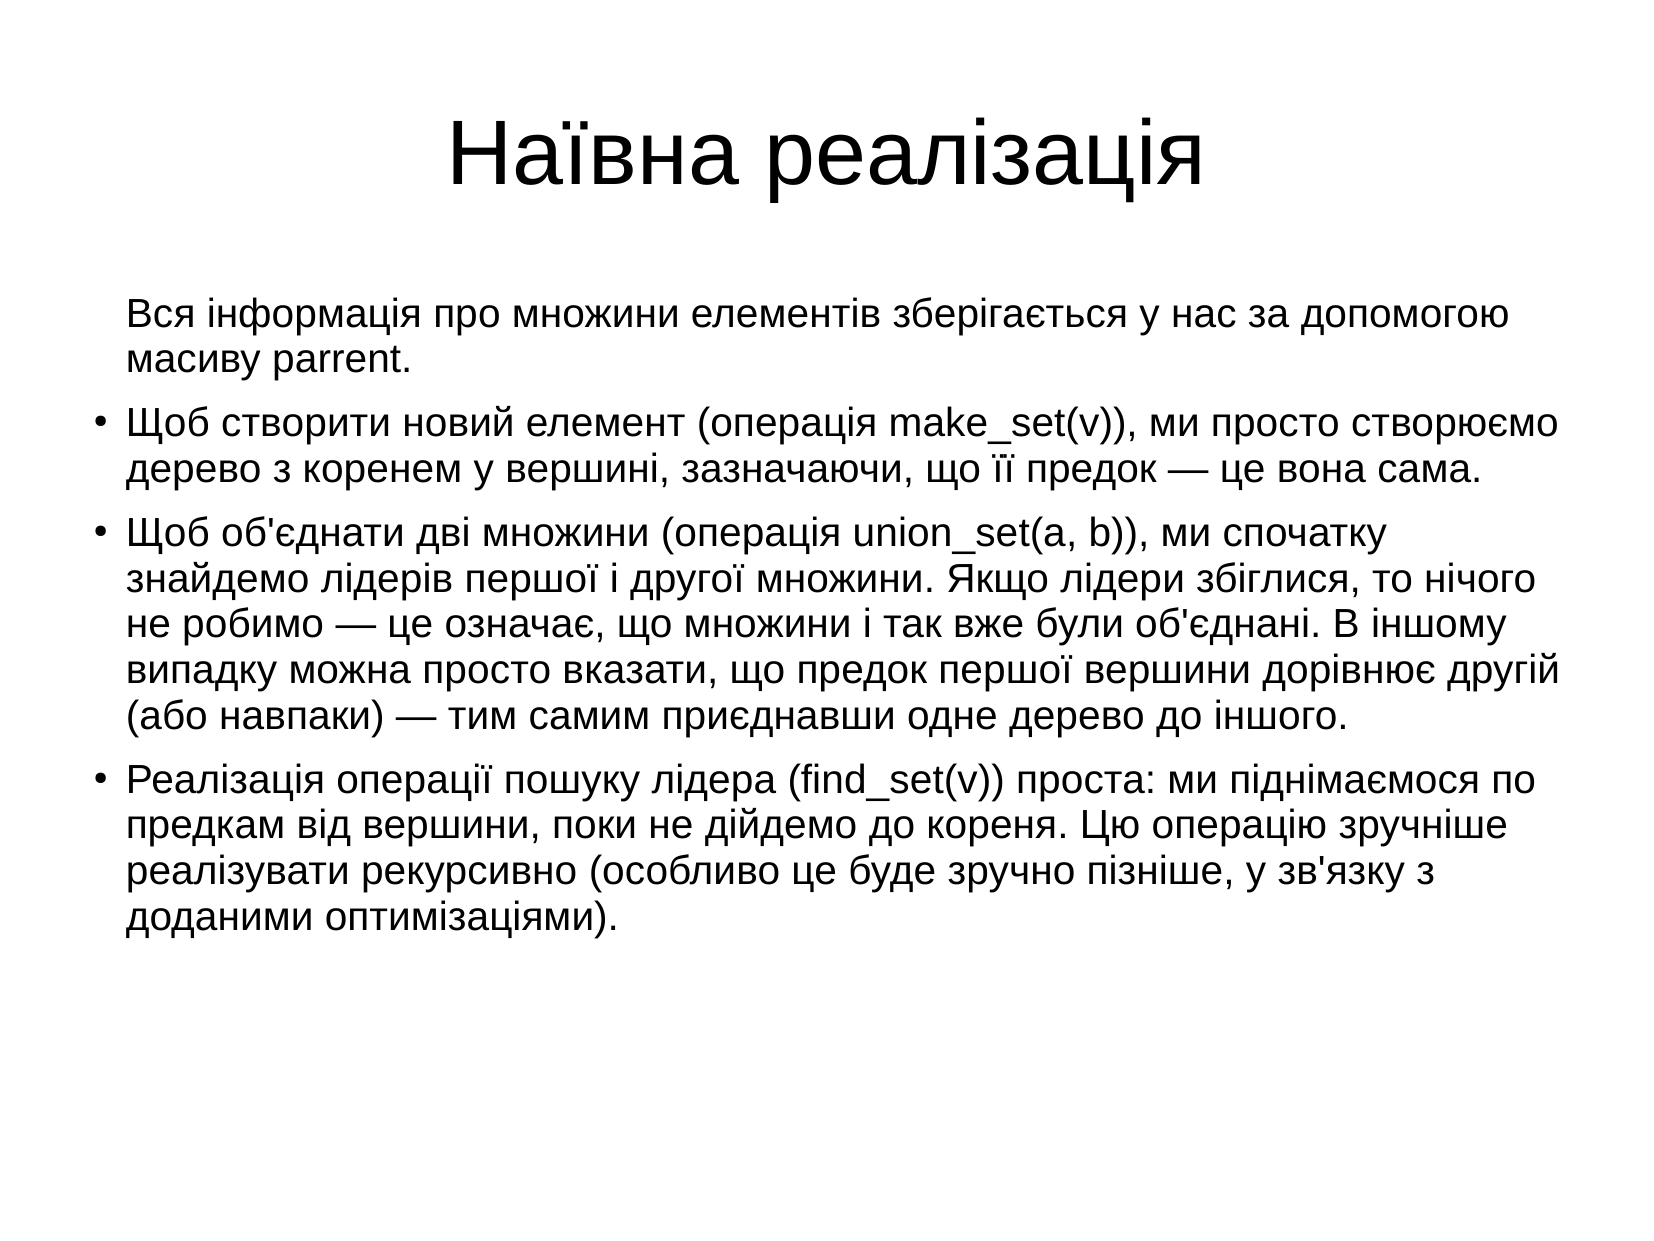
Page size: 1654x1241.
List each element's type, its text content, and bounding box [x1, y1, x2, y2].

title Наївна реалізація [82, 49, 1571, 257]
list Вся інформація про множини елементів зберігається у нас за допомогою масиву parrent. Щоб створити новий елемент (операція make_set(v)), ми просто створюємо дерево з коренем у вершині, зазначаючи, що її предок — це вона сама. Щоб об'єднати дві множини (операція union_set(a, b)), ми спочатку знайдемо лідерів першої і другої множини. Якщо лідери збіглися, то нічого не робимо — це означає, що множини і так вже були об'єднані. В іншому випадку можна просто вказати, що предок першої вершини дорівнює другій (або навпаки) — тим самим приєднавши одне дерево до іншого. Реалізація операції пошуку лідера (find_set(v)) проста: ми піднімаємося по предкам від вершини, поки не дійдемо до кореня. Цю операцію зручніше реалізувати рекурсивно (особливо це буде зручно пізніше, у зв'язку з доданими оптимізаціями). [82, 290, 1571, 1010]
